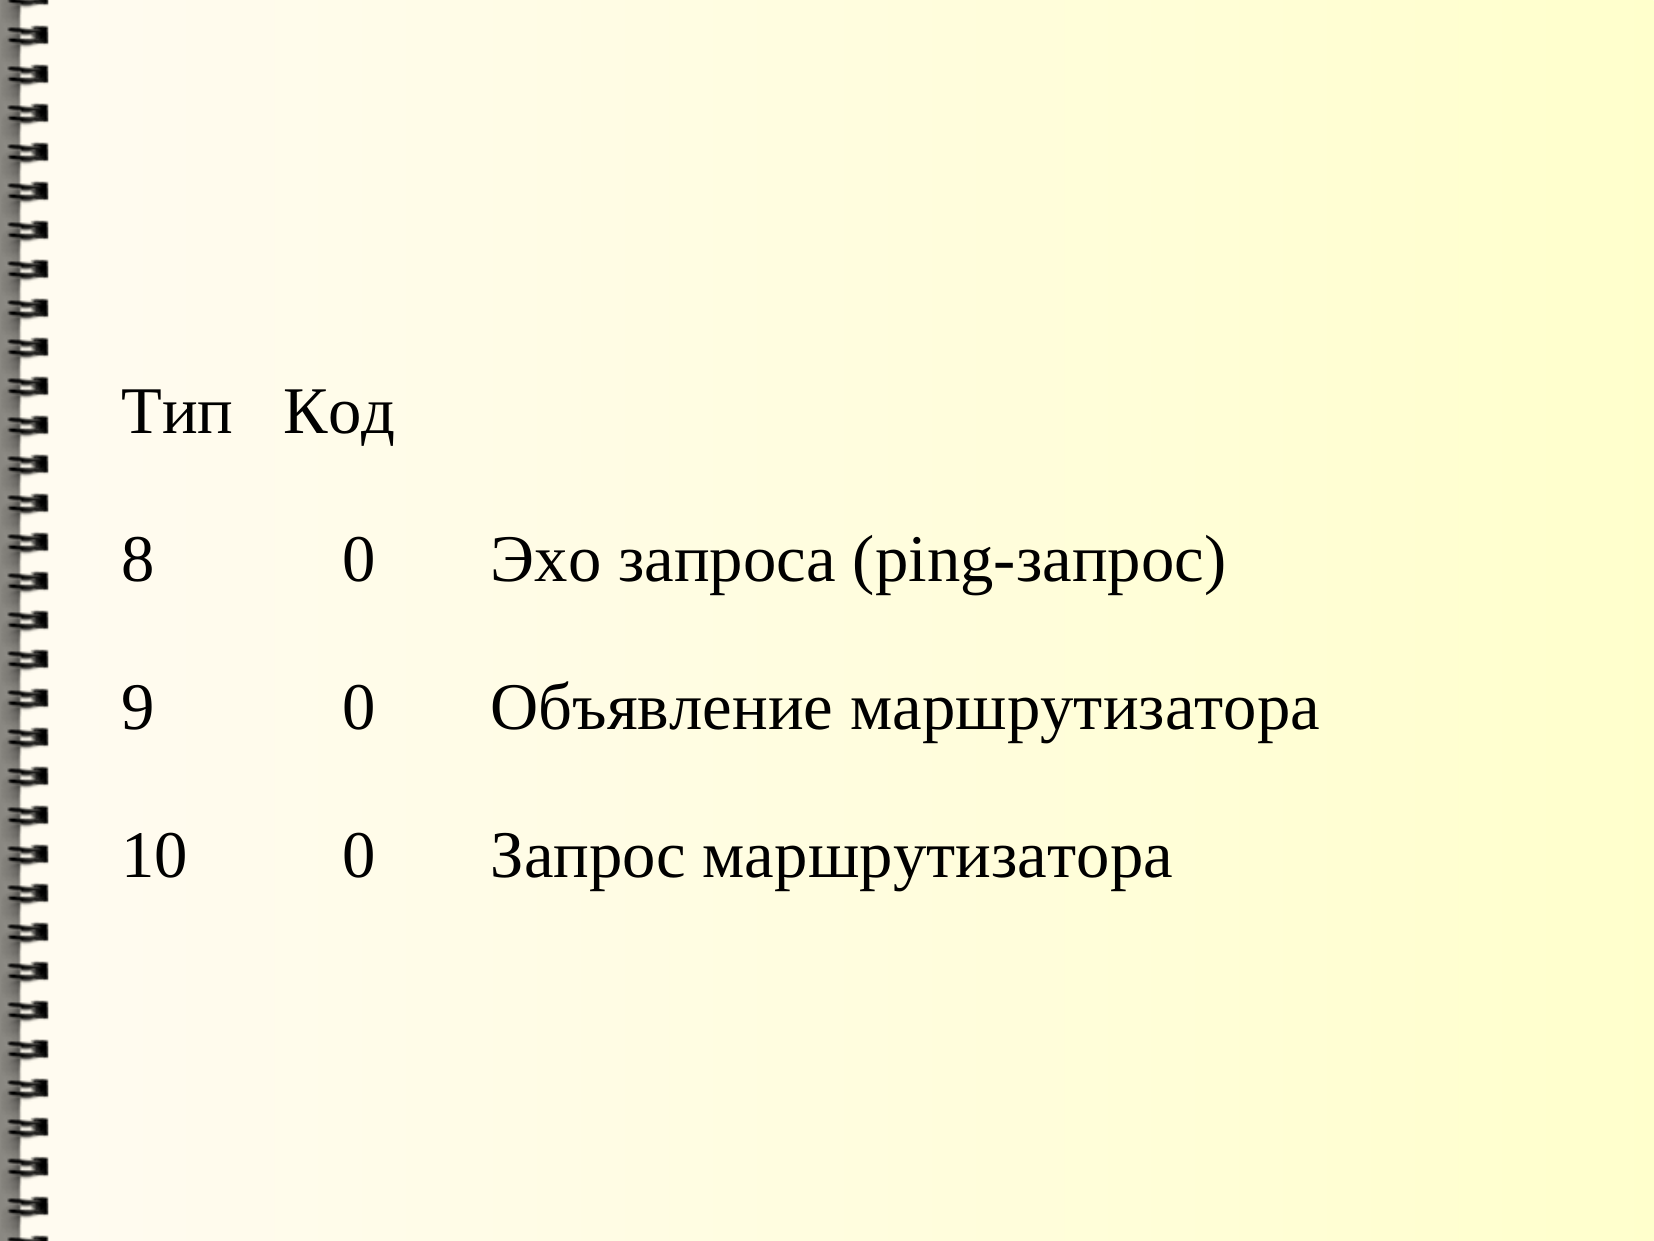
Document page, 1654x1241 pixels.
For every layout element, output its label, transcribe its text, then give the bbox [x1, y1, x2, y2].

picture [0, 0, 1654, 1241]
subtitle Тип Код 8 0 Эхо запроса (ping-запрос) 9 0 Объявление маршрутизатора 10 0 Запрос маршрутизатора [121, 110, 1534, 1156]
